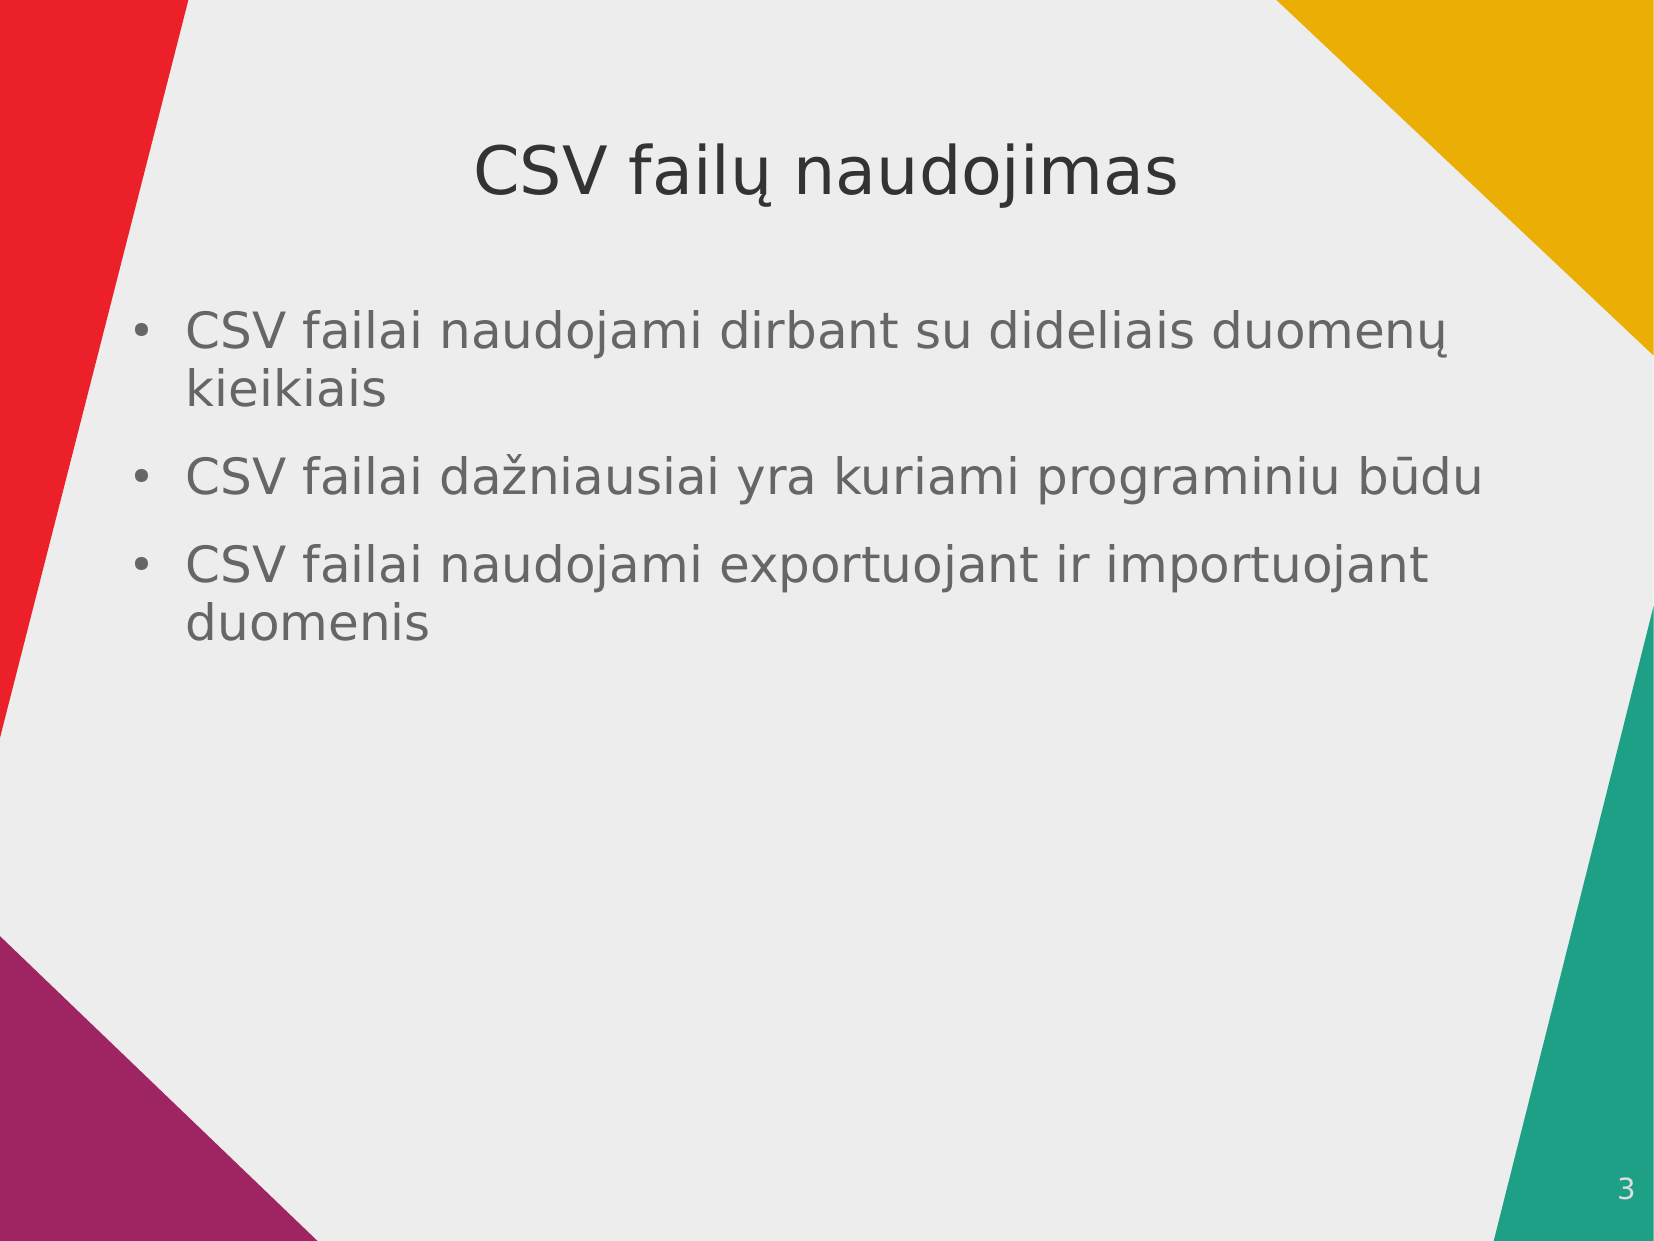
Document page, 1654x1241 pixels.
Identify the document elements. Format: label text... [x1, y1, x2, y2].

list CSV failai naudojami dirbant su dideliais duomenų kieikiais CSV failai dažniausiai yra kuriami programiniu būdu CSV failai naudojami exportuojant ir importuojant duomenis [114, 302, 1539, 1033]
title CSV failų naudojimas [114, 73, 1539, 271]
